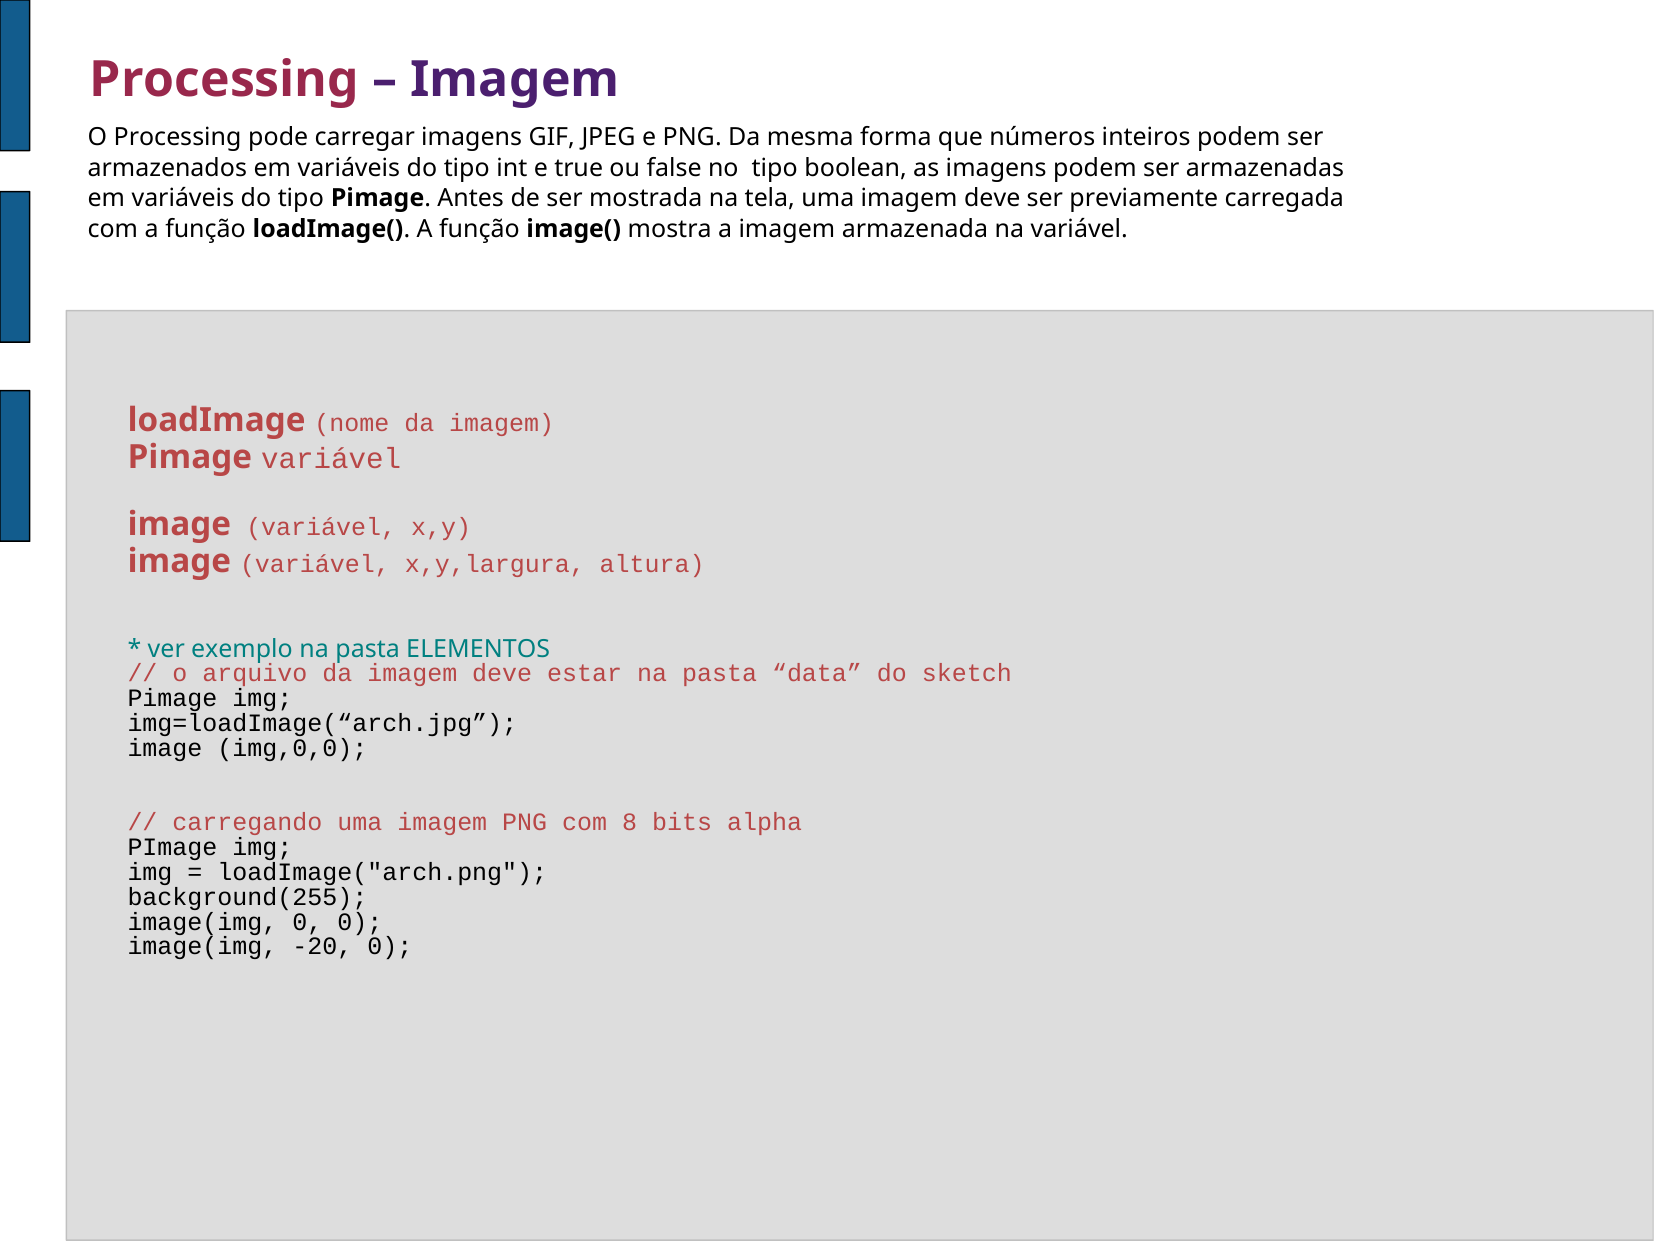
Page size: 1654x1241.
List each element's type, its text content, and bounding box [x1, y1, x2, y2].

text_box Processing – Imagem [75, 37, 1501, 112]
text_box loadImage (nome da imagem) Pimage variável image (variável, x,y) image (variável, x,y,largura, altura) * ver exemplo na pasta ELEMENTOS // o arquivo da imagem deve estar na pasta “data” do sketch Pimage img; img=loadImage(“arch.jpg”); image (img,0,0); // carregando uma imagem PNG com 8 bits alpha PImage img; img = loadImage("arch.png"); background(255); image(img, 0, 0); image(img, -20, 0); [112, 335, 1028, 1087]
text_box O Processing pode carregar imagens GIF, JPEG e PNG. Da mesma forma que números inteiros podem ser armazenados em variáveis do tipo int e true ou false no tipo boolean, as imagens podem ser armazenadas em variáveis do tipo Pimage. Antes de ser mostrada na tela, uma imagem deve ser previamente carregada com a função loadImage(). A função image() mostra a imagem armazenada na variável. [72, 112, 1613, 188]
